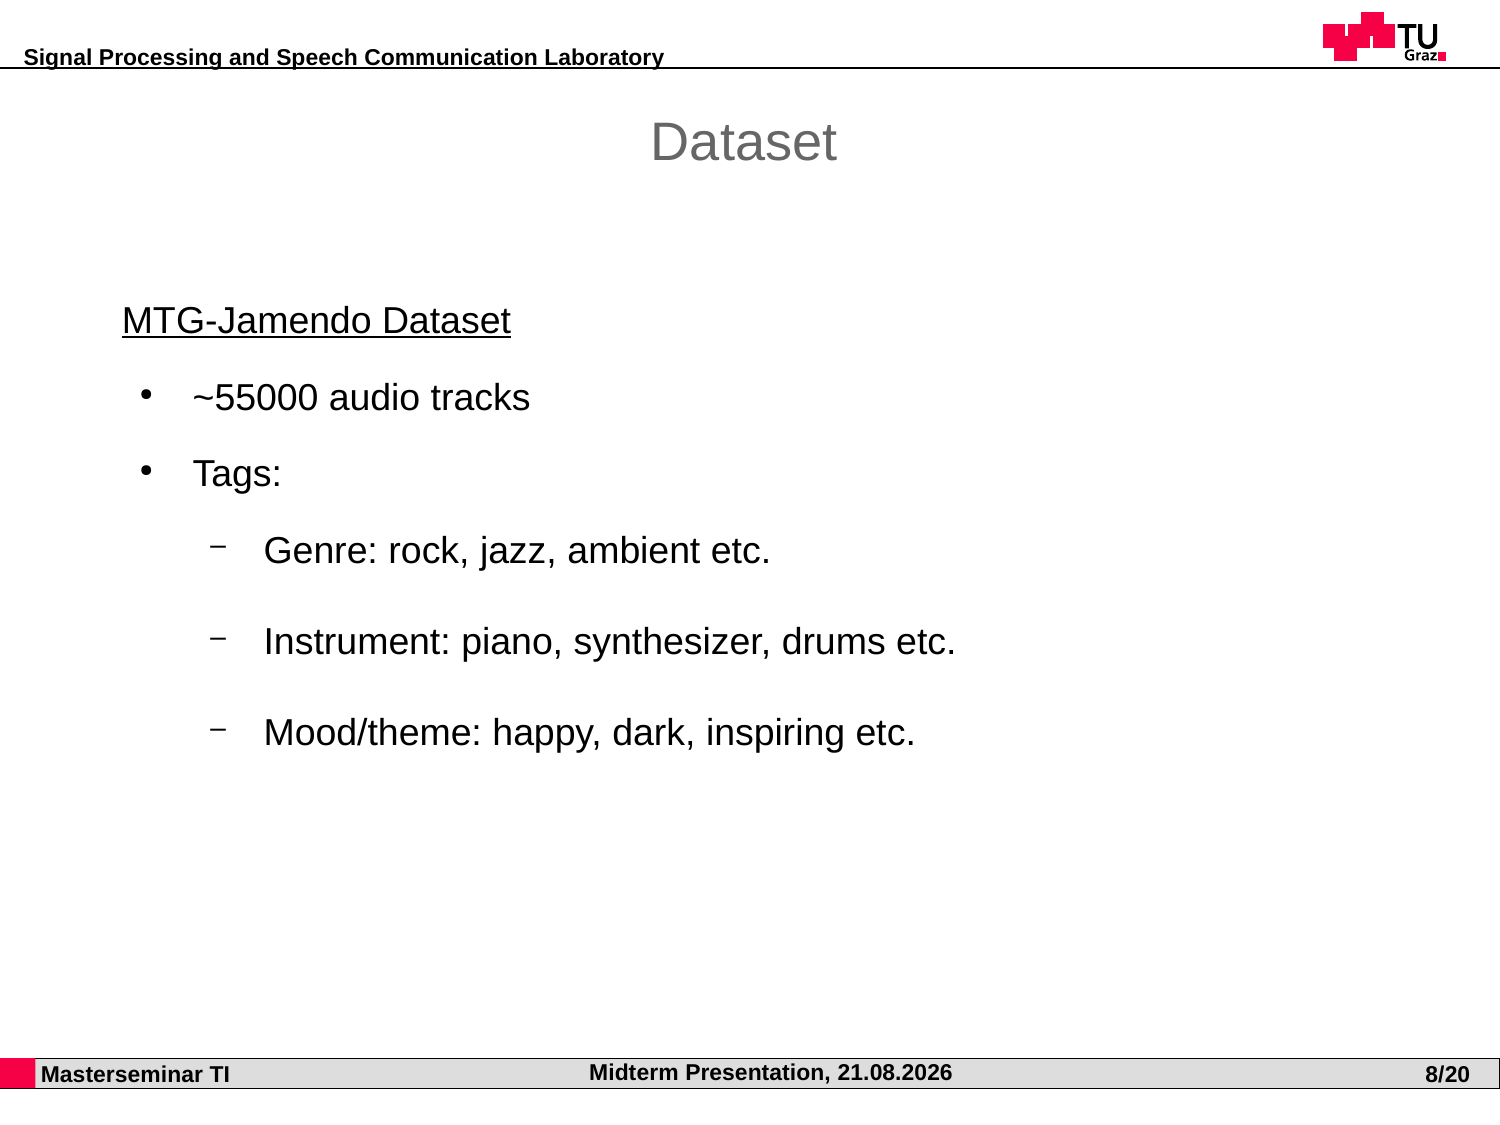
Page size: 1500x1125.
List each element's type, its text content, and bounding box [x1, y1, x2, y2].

list MTG-Jamendo Dataset ~55000 audio tracks Tags: Genre: rock, jazz, ambient etc. Instrument: piano, synthesizer, drums etc. Mood/theme: happy, dark, inspiring etc. [107, 266, 1382, 787]
list Dataset [107, 106, 1382, 201]
